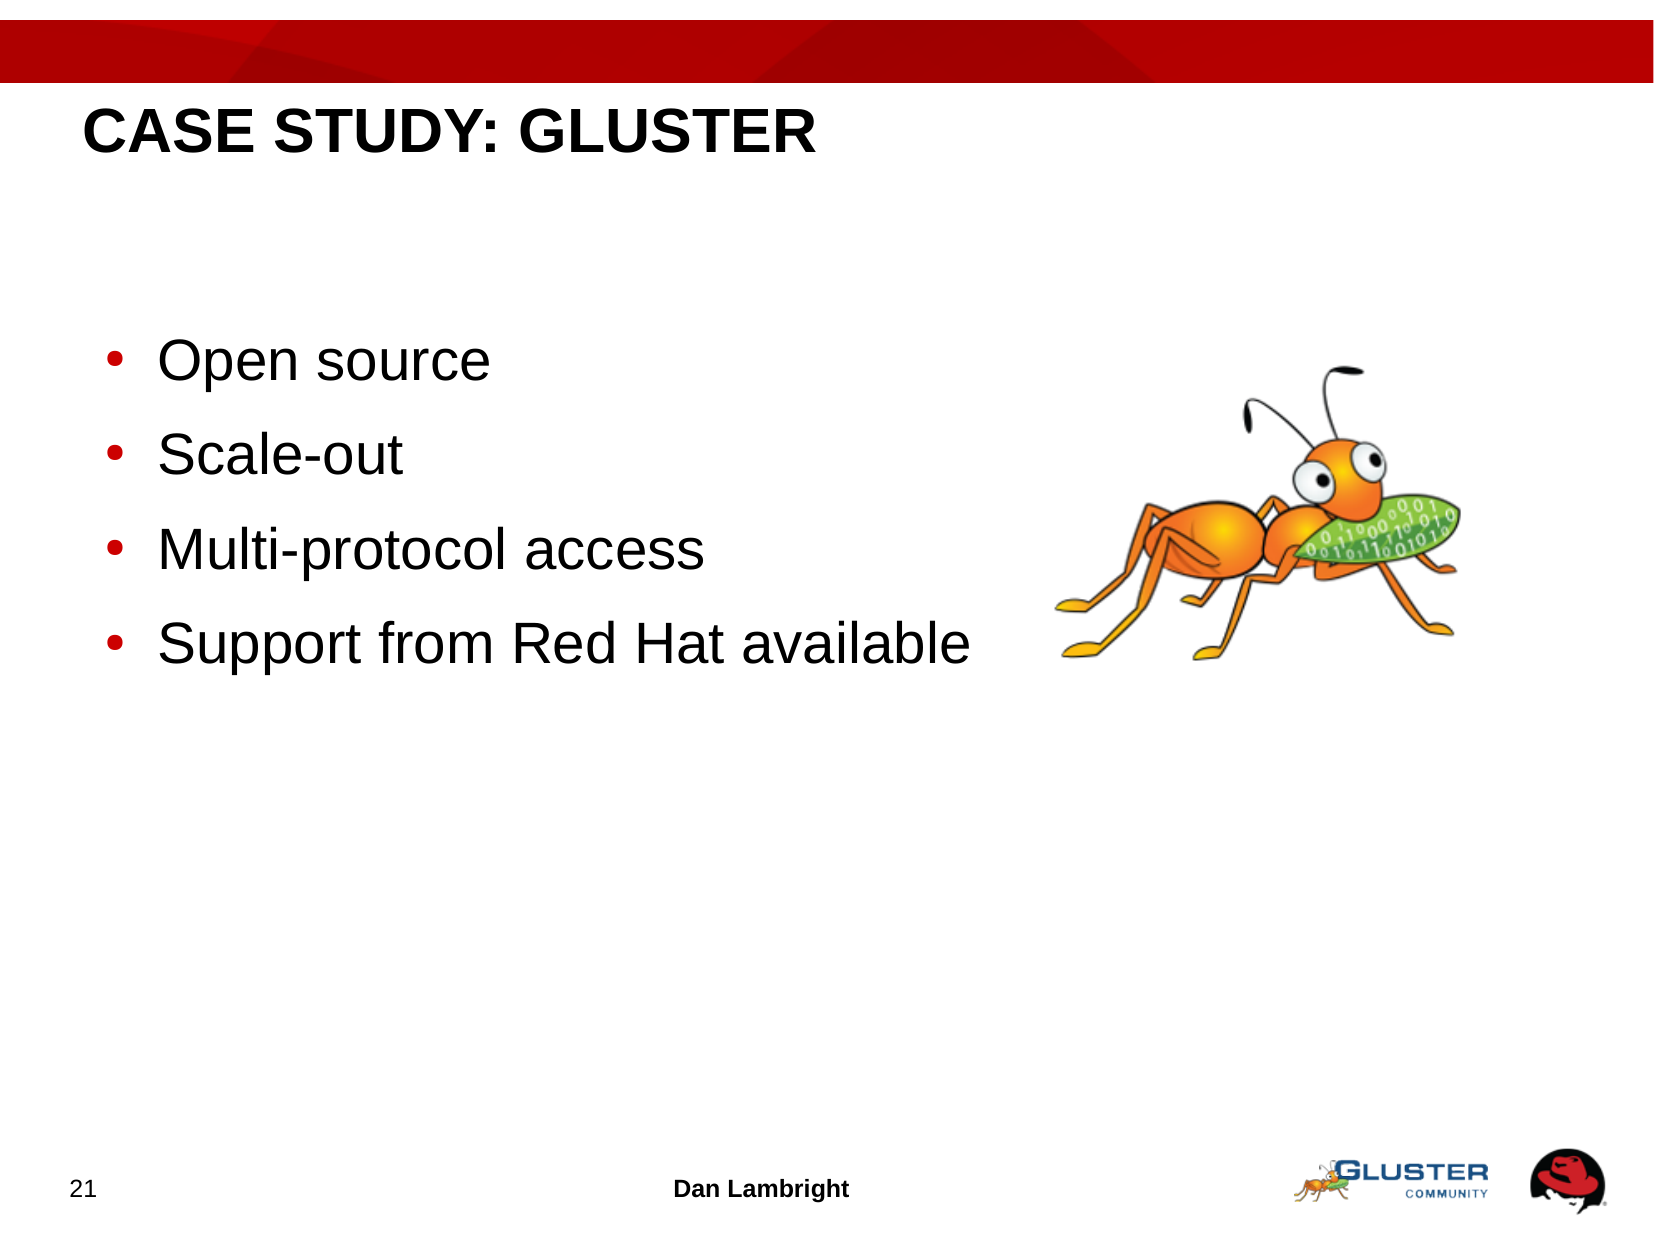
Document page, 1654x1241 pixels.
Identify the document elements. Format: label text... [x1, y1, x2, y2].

title CASE STUDY: GLUSTER [82, 37, 1571, 226]
list Open source Scale-out Multi-protocol access Support from Red Hat available [86, 232, 1576, 1027]
picture [1529, 1146, 1613, 1224]
picture [1050, 363, 1466, 664]
picture [0, 20, 1654, 83]
picture [1294, 1158, 1488, 1203]
